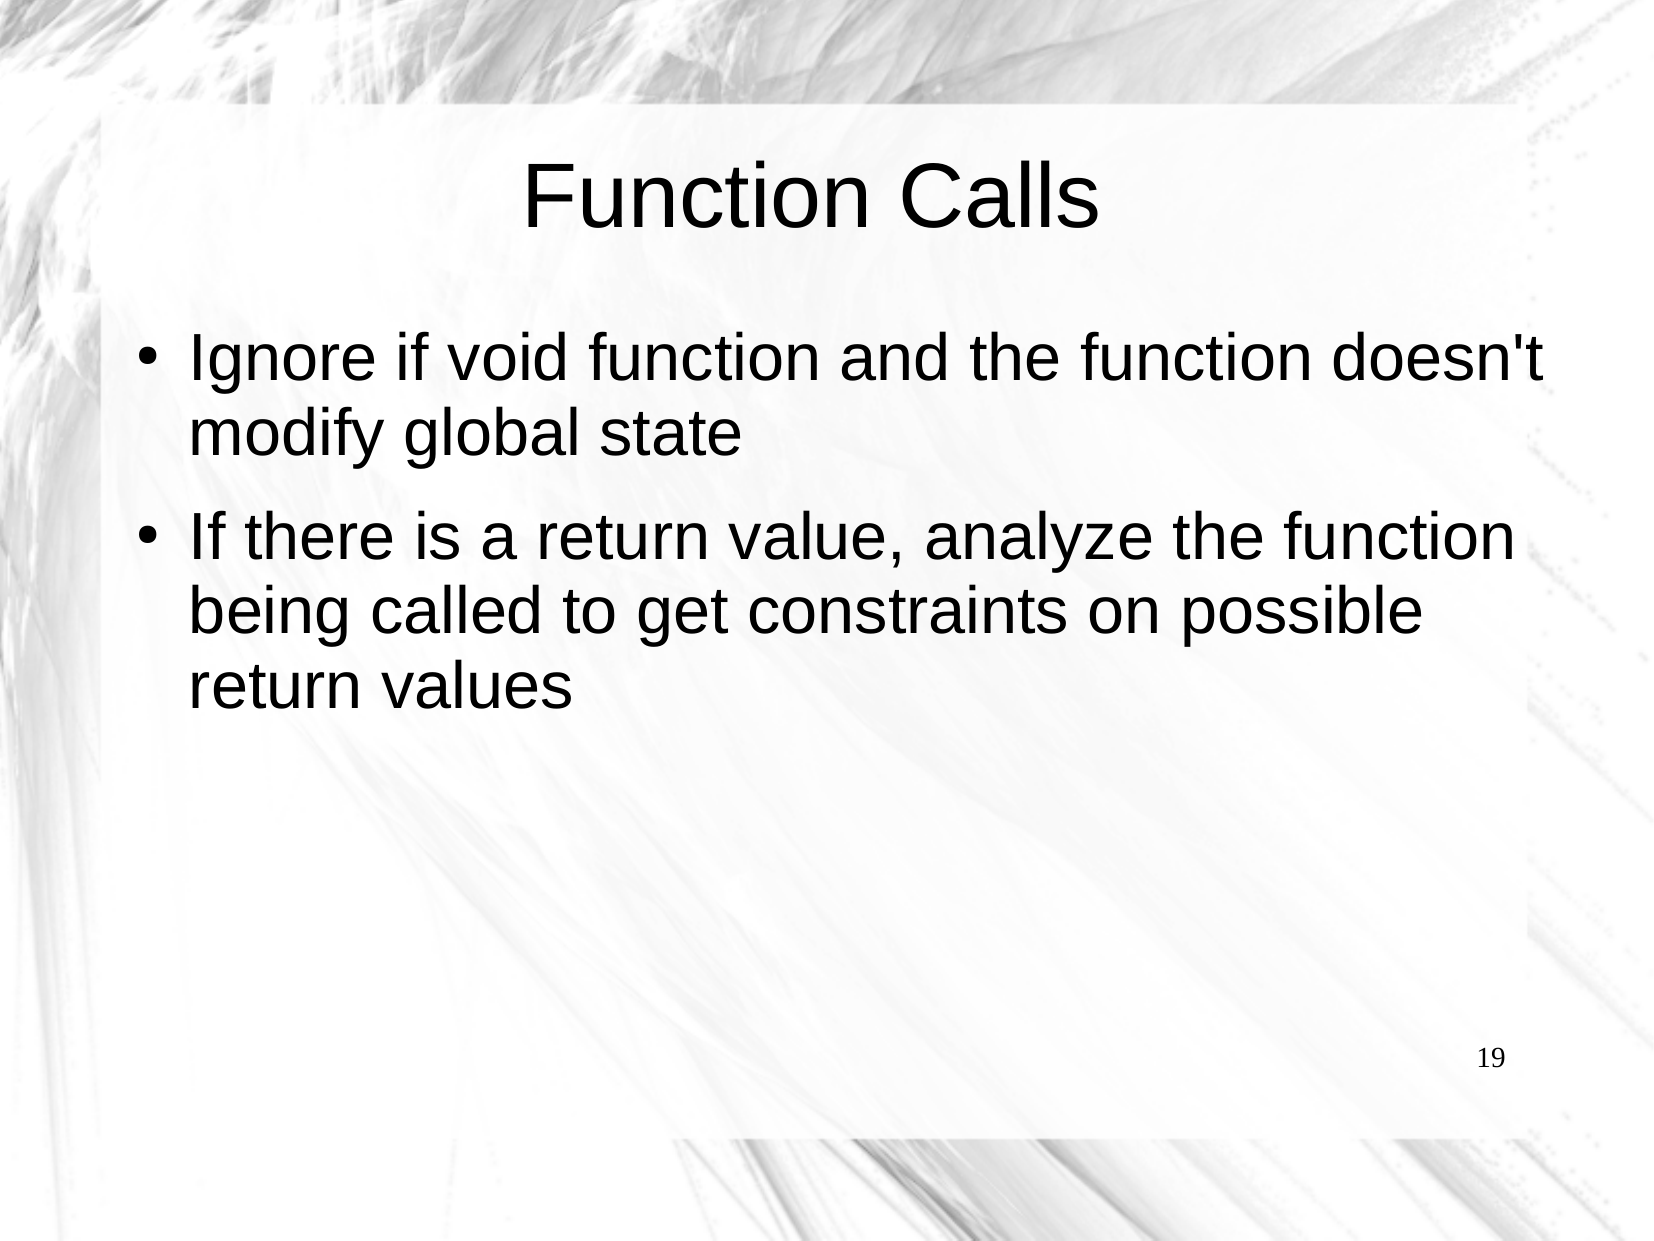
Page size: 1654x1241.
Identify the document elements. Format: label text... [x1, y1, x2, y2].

title Function Calls [118, 112, 1506, 281]
list Ignore if void function and the function doesn't modify global state If there is a return value, analyze the function being called to get constraints on possible return values [118, 319, 1571, 1039]
picture [0, 0, 1654, 1241]
